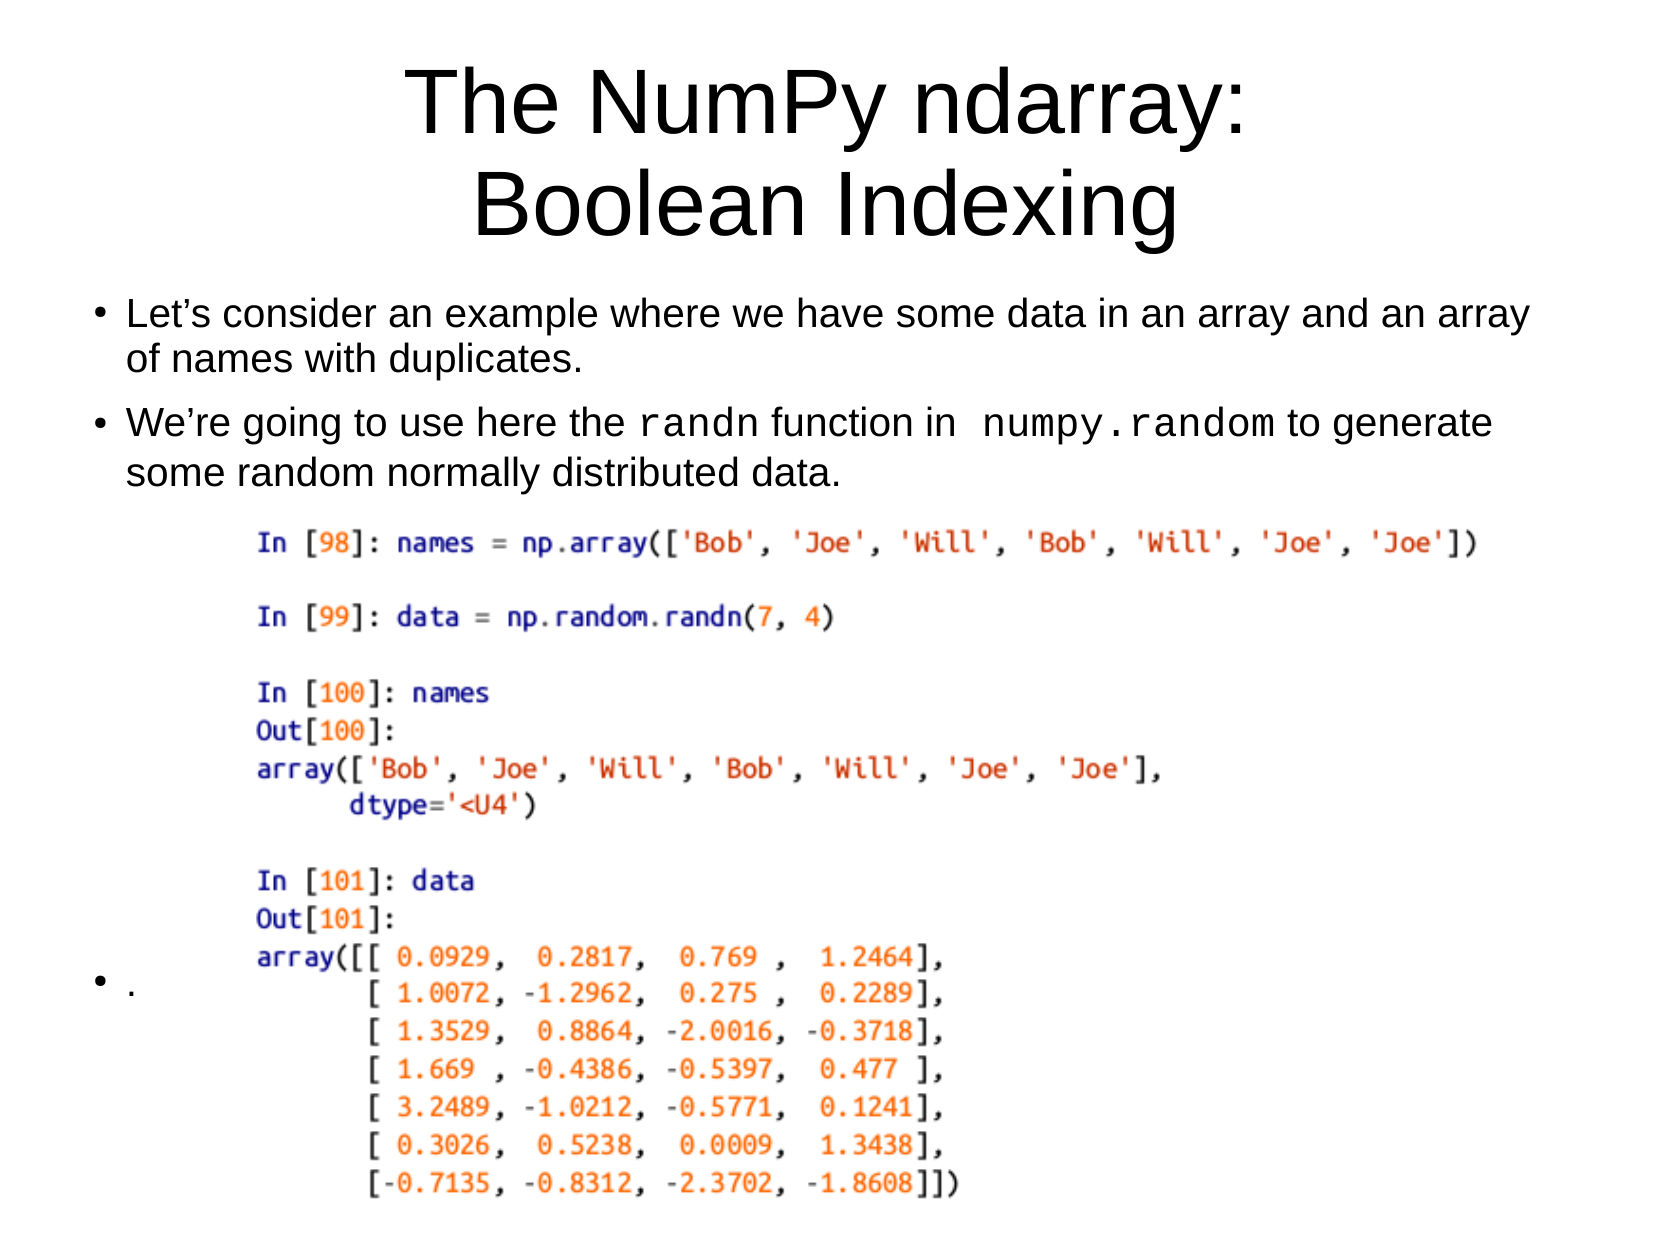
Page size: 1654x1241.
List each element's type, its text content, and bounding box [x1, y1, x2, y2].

picture [255, 524, 1486, 1206]
title The NumPy ndarray: Boolean Indexing [82, 49, 1571, 257]
list Let’s consider an example where we have some data in an array and an array of names with duplicates. We’re going to use here the randn function in numpy.random to generate some random normally distributed data. . [82, 290, 1571, 1010]
